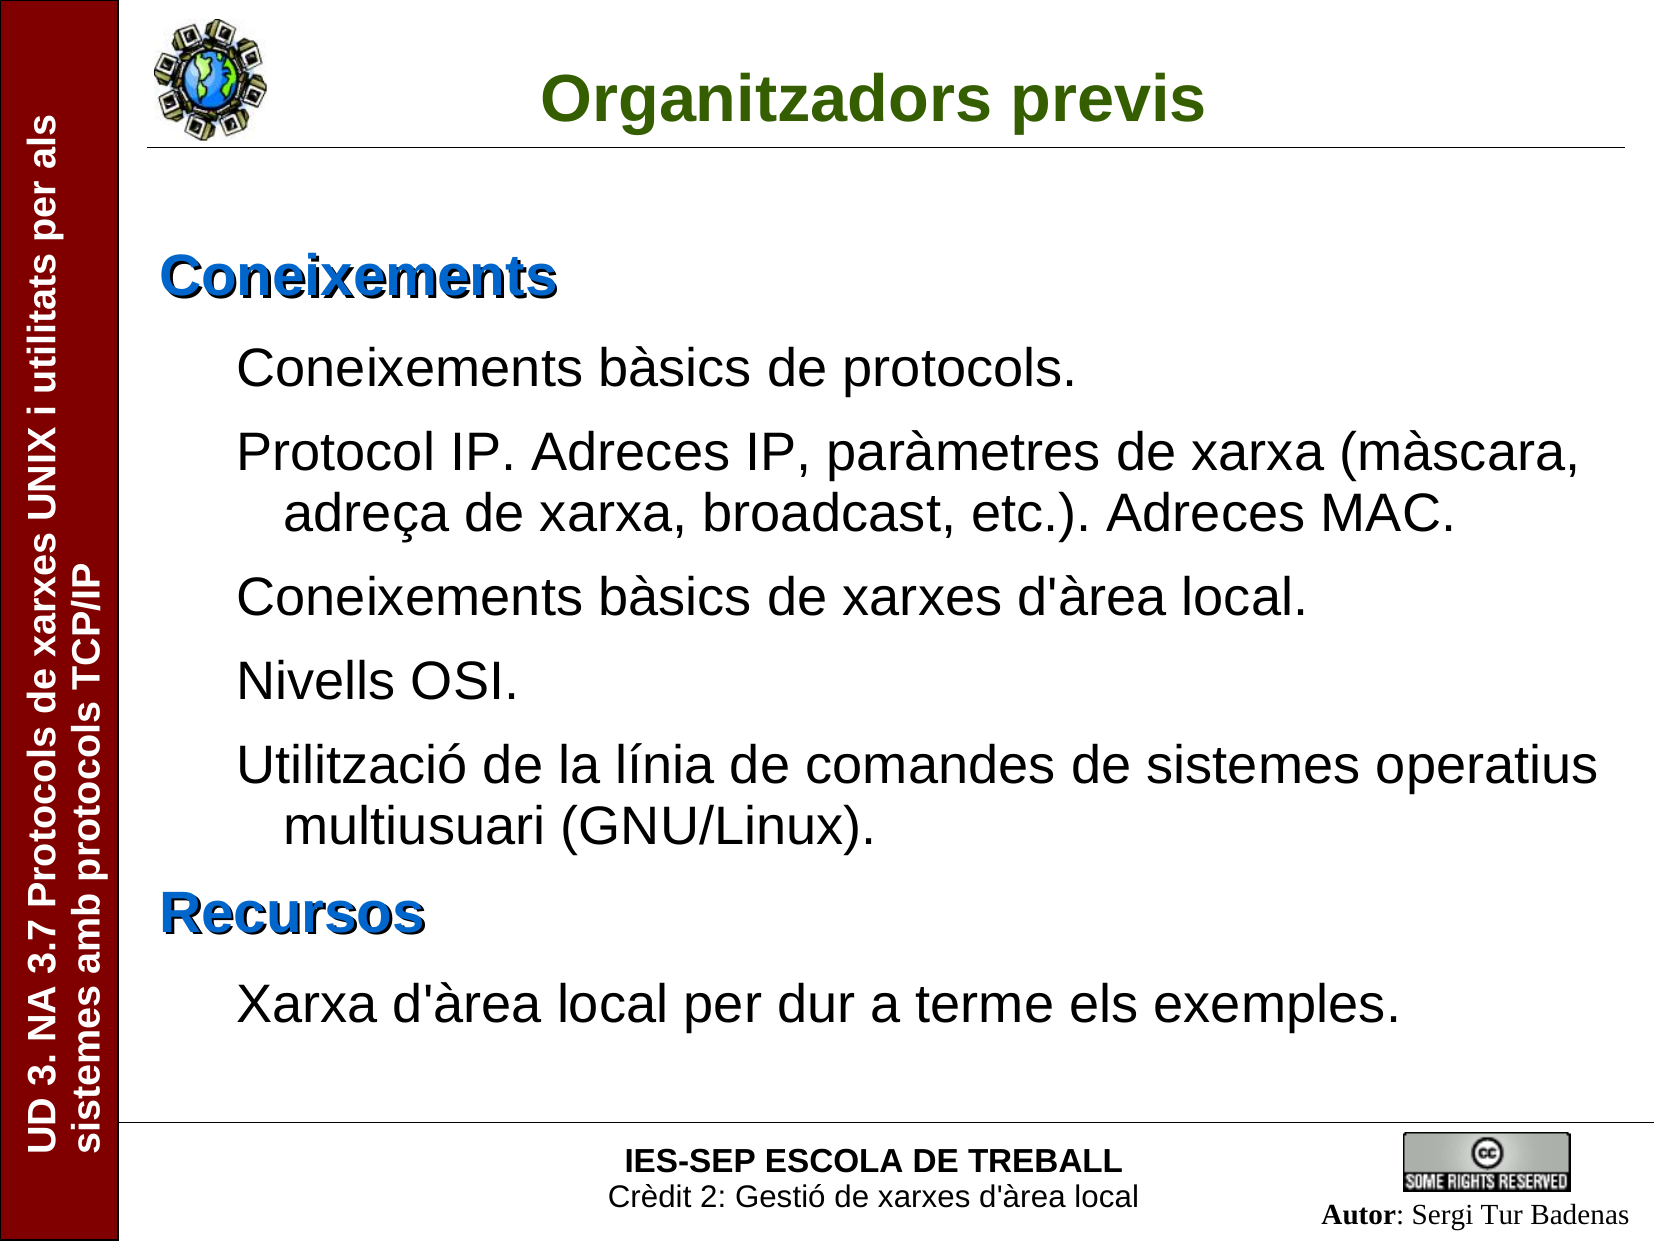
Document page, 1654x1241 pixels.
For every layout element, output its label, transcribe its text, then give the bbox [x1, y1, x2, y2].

title Organitzadors previs [129, 49, 1619, 148]
picture [154, 19, 268, 49]
list Coneixements Coneixements bàsics de protocols. Protocol IP. Adreces IP, paràmetres de xarxa (màscara, adreça de xarxa, broadcast, etc.). Adreces MAC. Coneixements bàsics de xarxes d'àrea local. Nivells OSI. Utilització de la línia de comandes de sistemes operatius multiusuari (GNU/Linux). Recursos Xarxa d'àrea local per dur a terme els exemples. [141, 242, 1630, 1093]
picture [1403, 1132, 1571, 1192]
